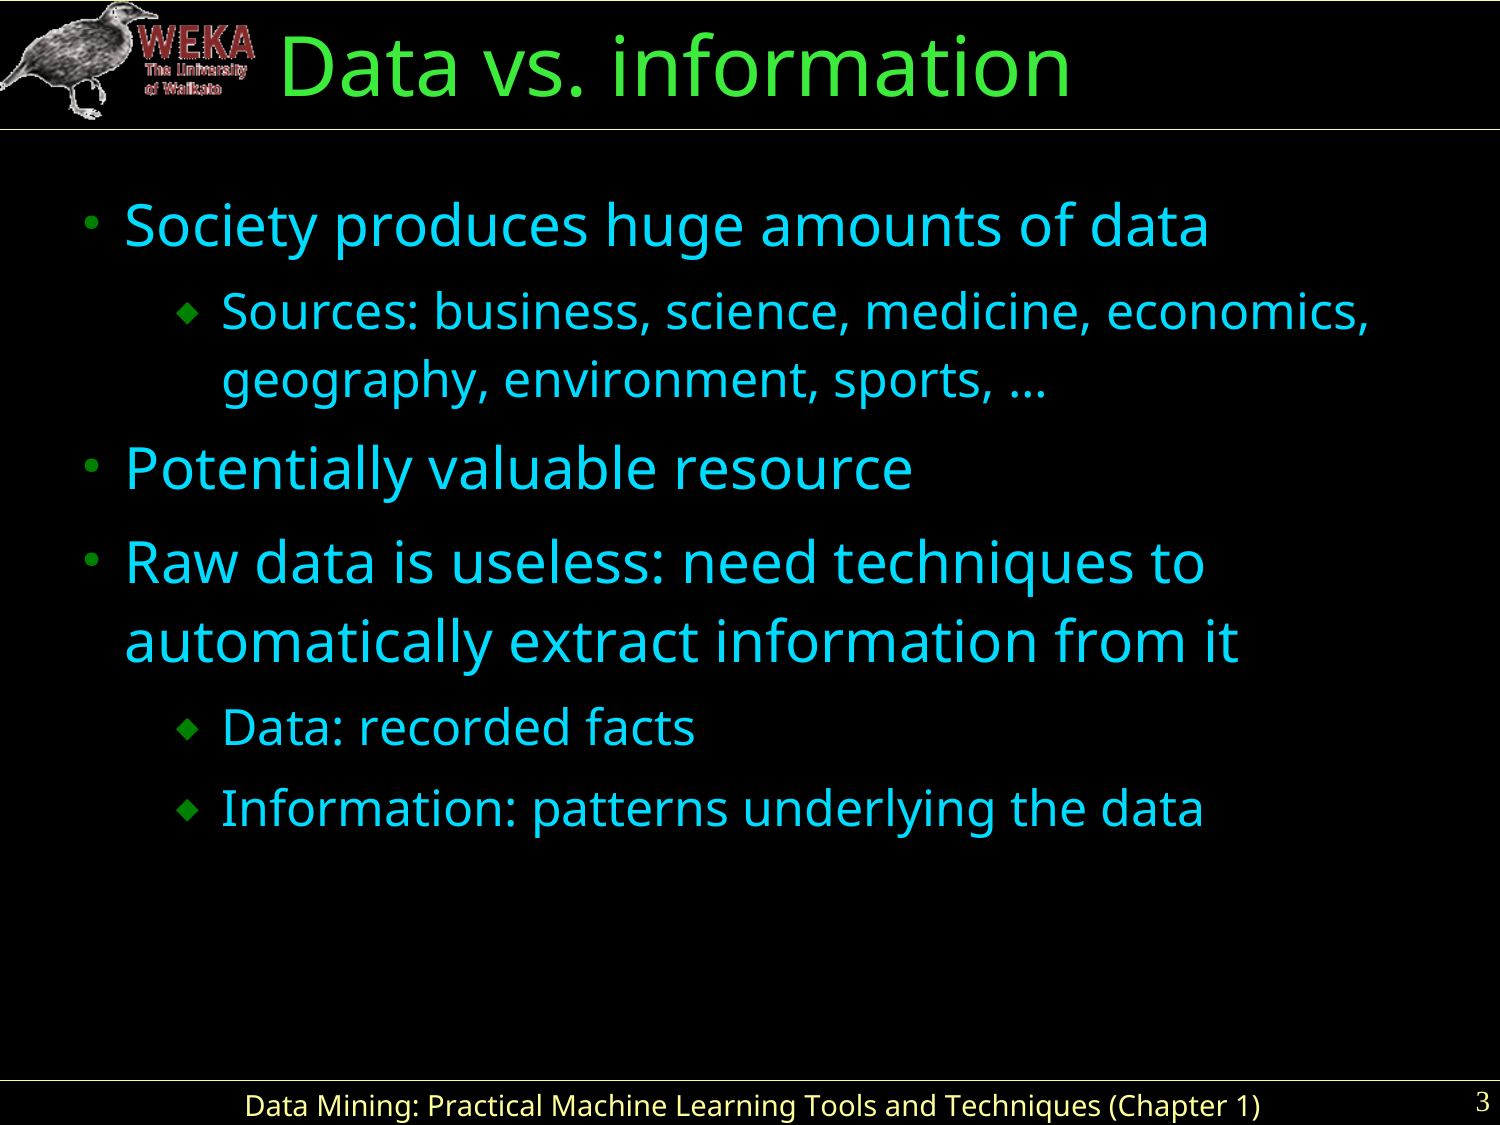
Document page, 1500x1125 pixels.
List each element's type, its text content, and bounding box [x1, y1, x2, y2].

title Data vs. information [263, 0, 1500, 159]
picture [0, 1, 263, 129]
list Society produces huge amounts of data Sources: business, science, medicine, economics, geography, environment, sports, … Potentially valuable resource Raw data is useless: need techniques to automatically extract information from it Data: recorded facts Information: patterns underlying the data [67, 177, 1418, 1093]
